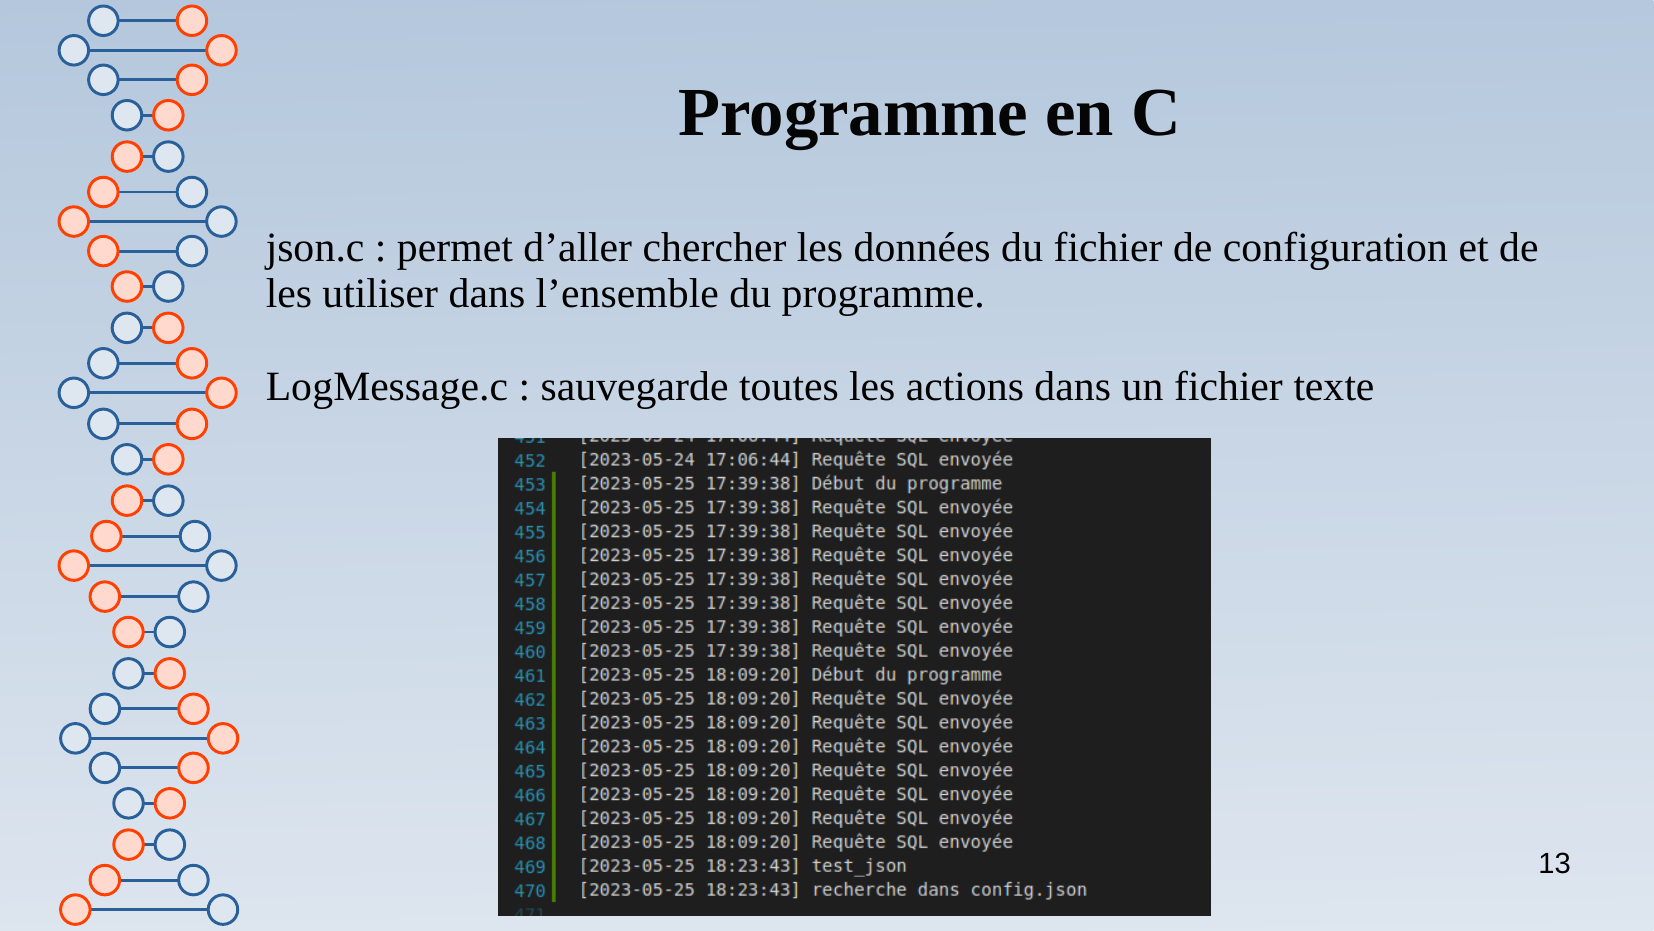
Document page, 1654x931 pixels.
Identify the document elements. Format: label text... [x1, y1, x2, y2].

subtitle json.c : permet d’aller chercher les données du fichier de configuration et de les utiliser dans l’ensemble du programme. LogMessage.c : sauvegarde toutes les actions dans un fichier texte [265, 224, 1595, 473]
title Programme en C [265, 35, 1595, 189]
picture [498, 438, 1211, 916]
